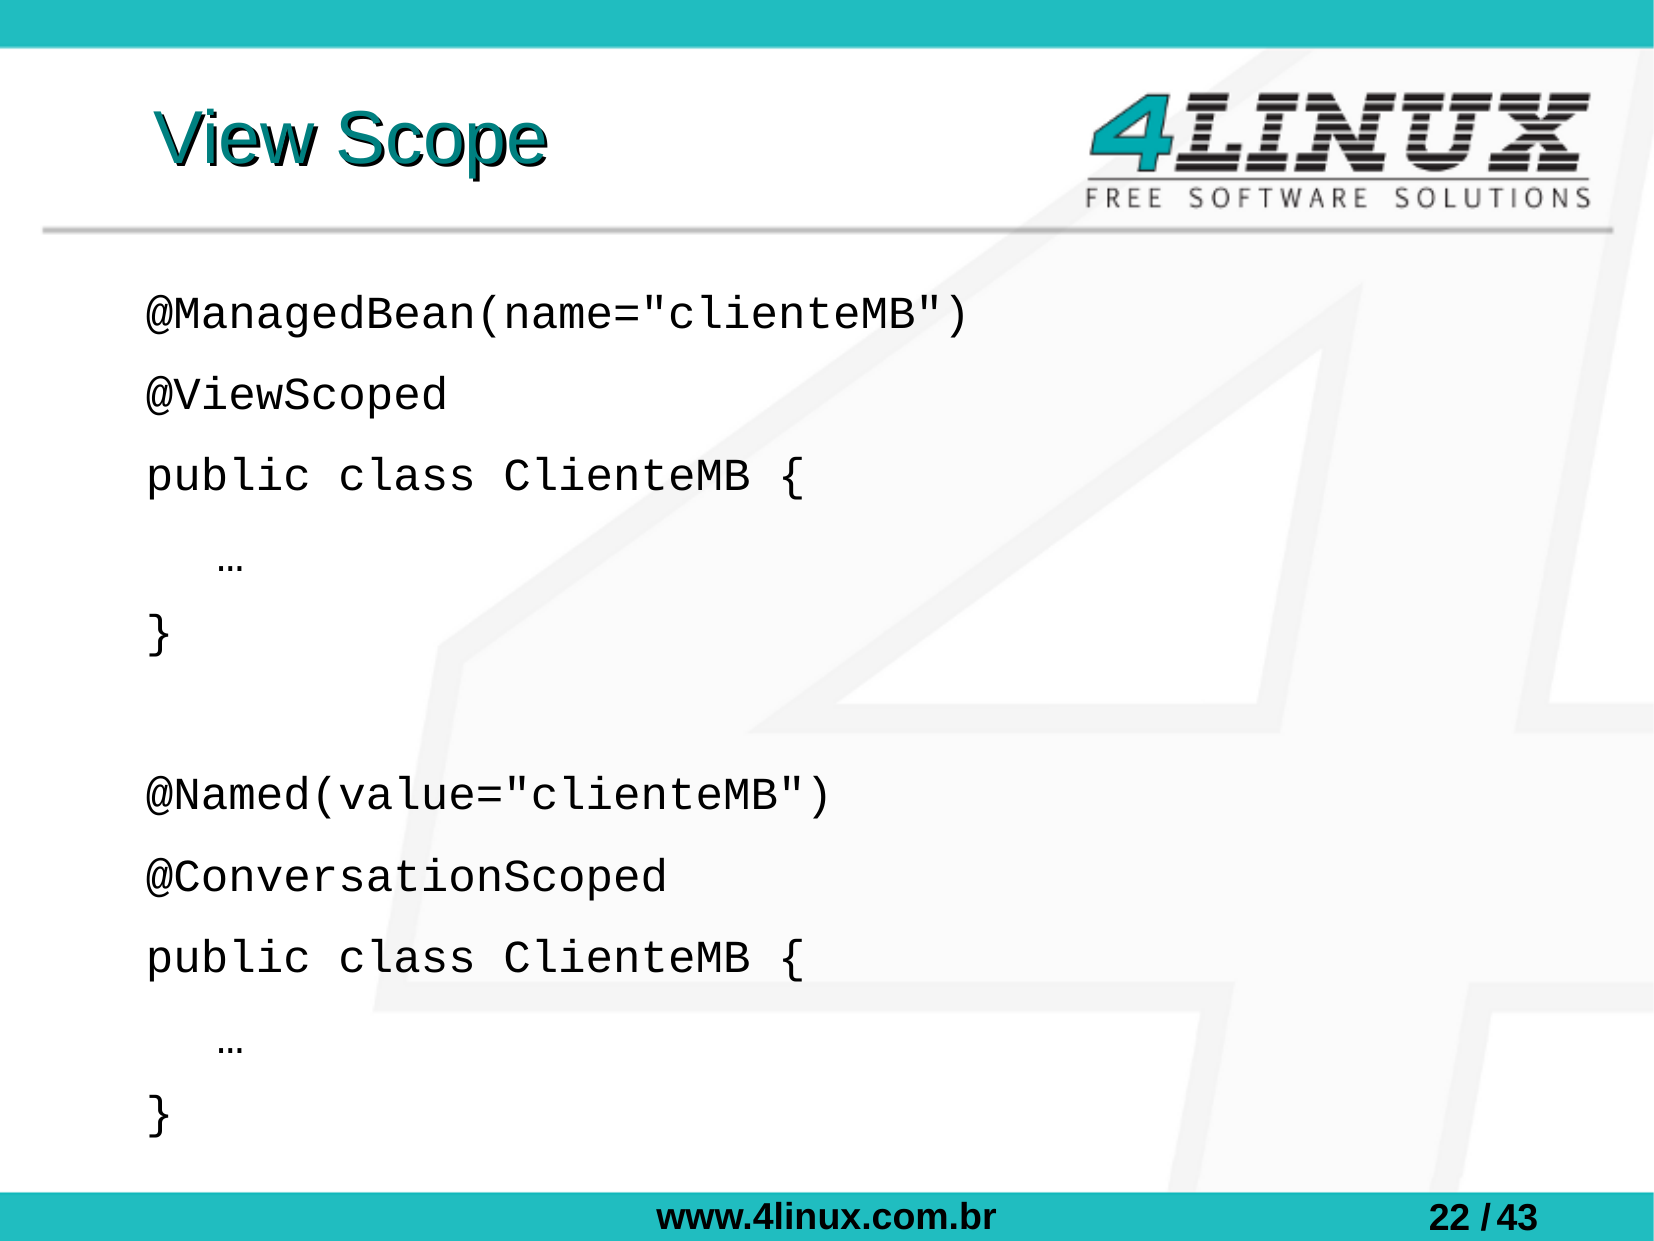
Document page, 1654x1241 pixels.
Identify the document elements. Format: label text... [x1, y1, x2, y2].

picture [0, 0, 1654, 1241]
list @ManagedBean(name="clienteMB") @ViewScoped public class ClienteMB { … } @Named(value="clienteMB") @ConversationScoped public class ClienteMB { … } [75, 290, 1564, 1163]
title View Scope [82, 49, 1051, 226]
